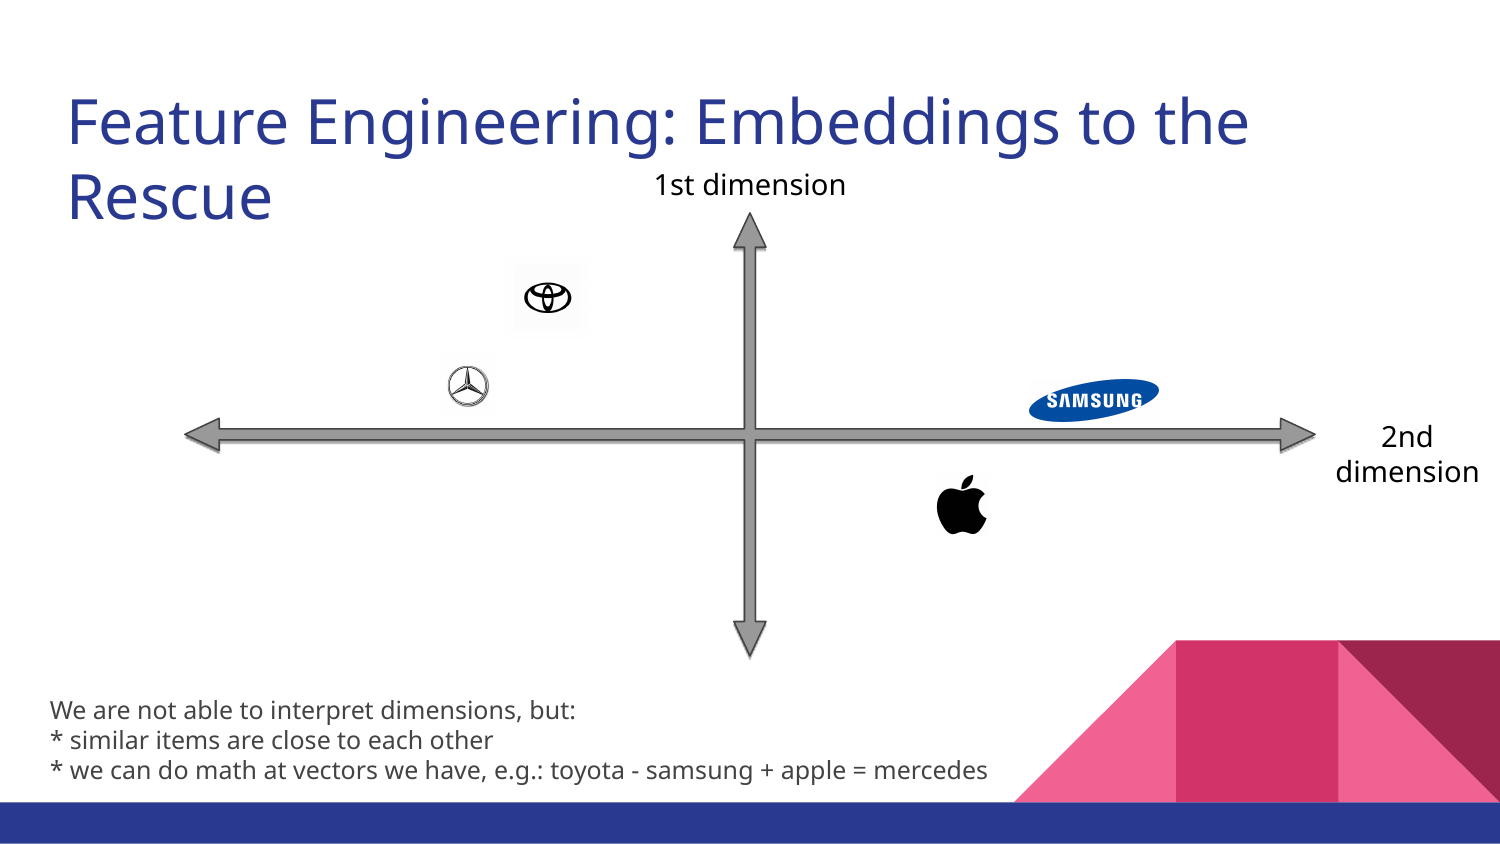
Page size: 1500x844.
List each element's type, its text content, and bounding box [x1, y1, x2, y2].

picture [1029, 379, 1159, 422]
text_box [184, 213, 1315, 656]
title Feature Engineering: Embeddings to the Rescue [51, 67, 1449, 167]
text_box 2nd dimension [1315, 403, 1500, 466]
picture [506, 256, 589, 339]
text_box 1st dimension [589, 150, 911, 213]
picture [935, 473, 989, 536]
list We are not able to interpret dimensions, but: * similar items are close to each other * we can do math at vectors we have, e.g.: toyota - samsung + apple = mercedes [34, 679, 1062, 800]
picture [436, 354, 499, 417]
